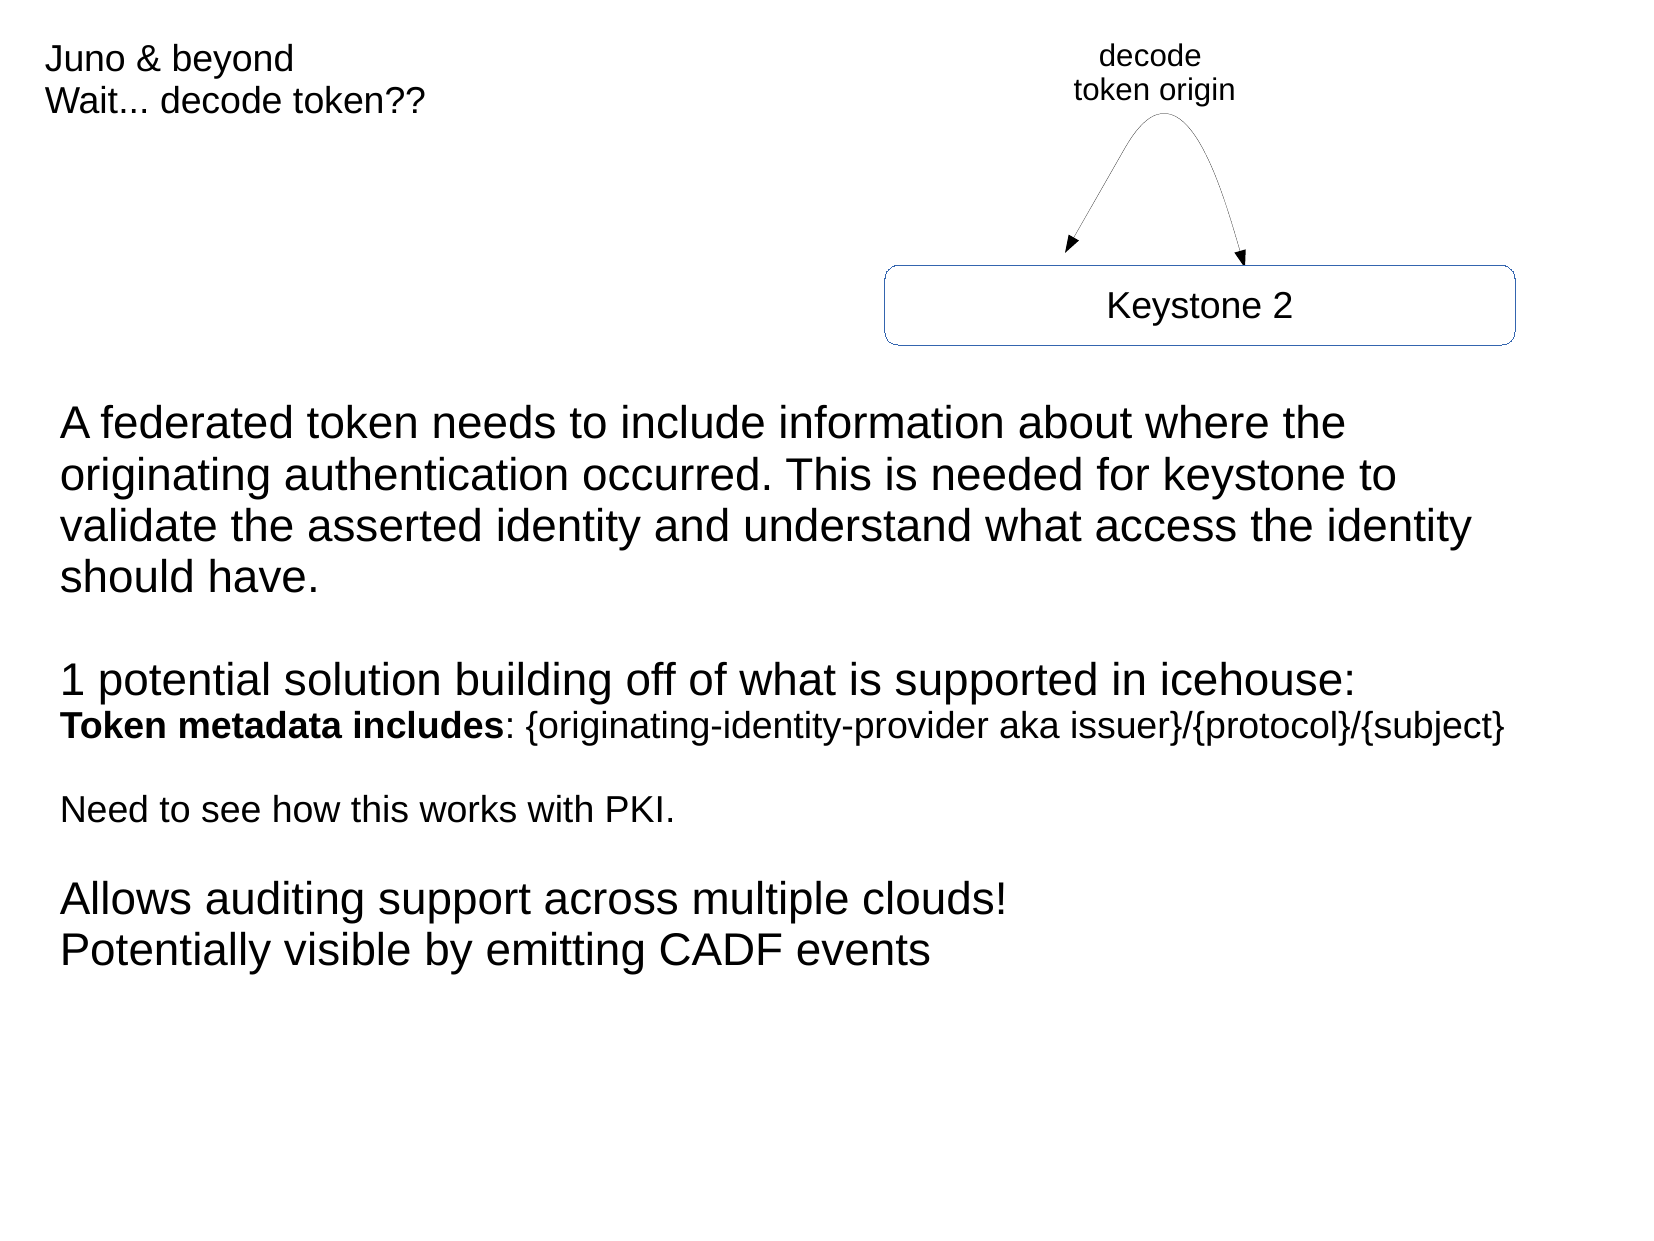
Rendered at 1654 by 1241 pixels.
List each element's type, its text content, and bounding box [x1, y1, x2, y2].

text_box Keystone 2 [884, 265, 1516, 346]
text_box Juno & beyond Wait... decode token?? [30, 30, 736, 129]
text_box A federated token needs to include information about where the originating authentication occurred. This is needed for keystone to validate the asserted identity and understand what access the identity should have. 1 potential solution building off of what is supported in icehouse: Token metadata includes: {originating-identity-provider aka issuer}/{protocol}/{subject} Need to see how this works with PKI. Allows auditing support across multiple clouds! Potentially visible by emitting CADF events [45, 390, 1576, 1241]
